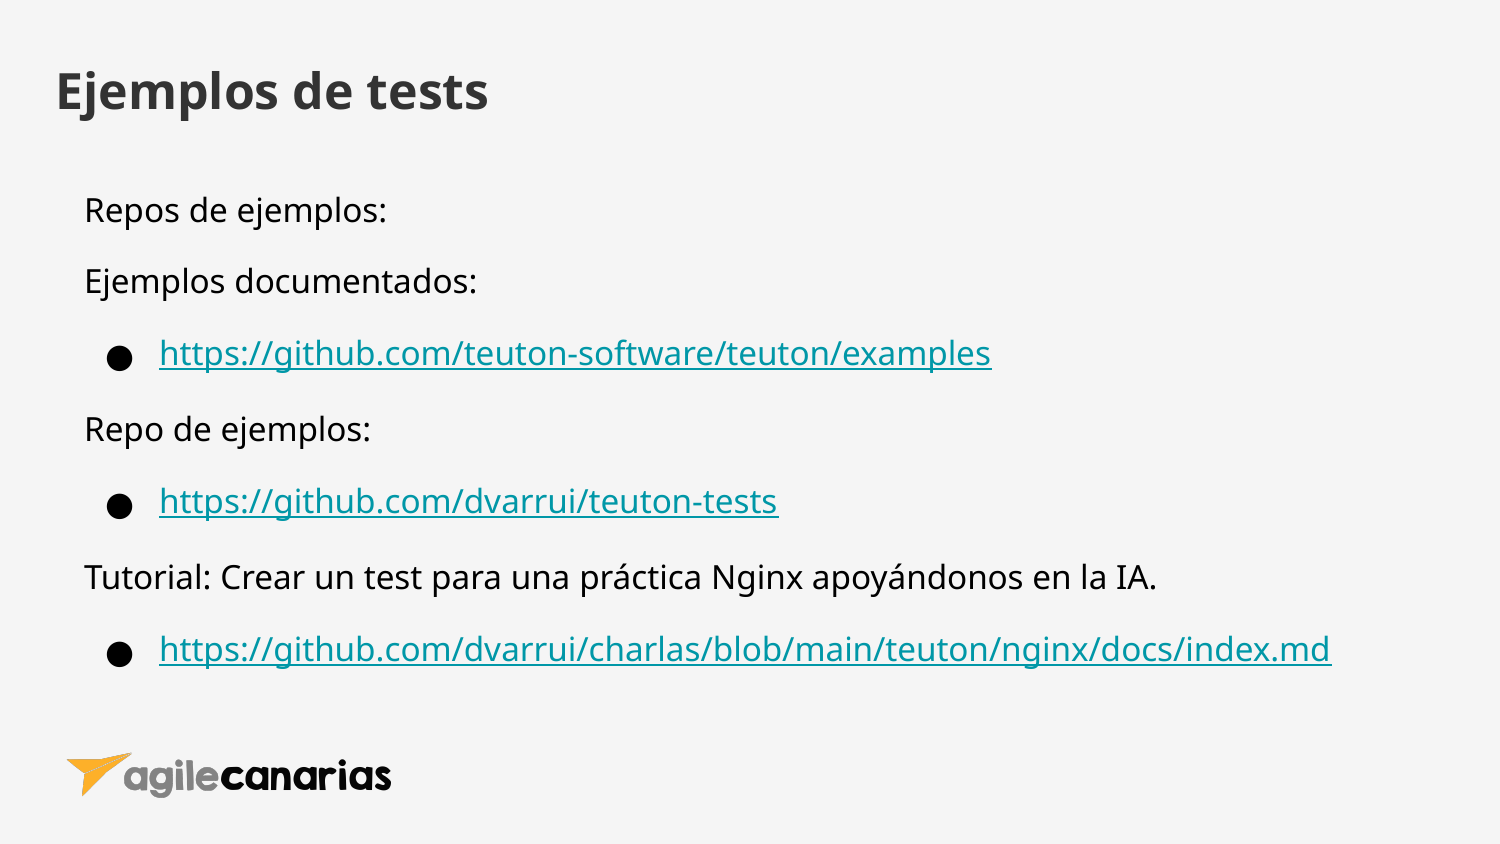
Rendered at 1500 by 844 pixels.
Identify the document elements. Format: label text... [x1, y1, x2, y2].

picture [55, 741, 401, 810]
text_box Repos de ejemplos: Ejemplos documentados: https://github.com/teuton-software/teuton/examples Repo de ejemplos: https://github.com/dvarrui/teuton-tests Tutorial: Crear un test para una práctica Nginx apoyándonos en la IA. https://github.com/dvarrui/charlas/blob/main/teuton/nginx/docs/index.md [69, 168, 1484, 706]
text_box Ejemplos de tests [55, 59, 1373, 132]
